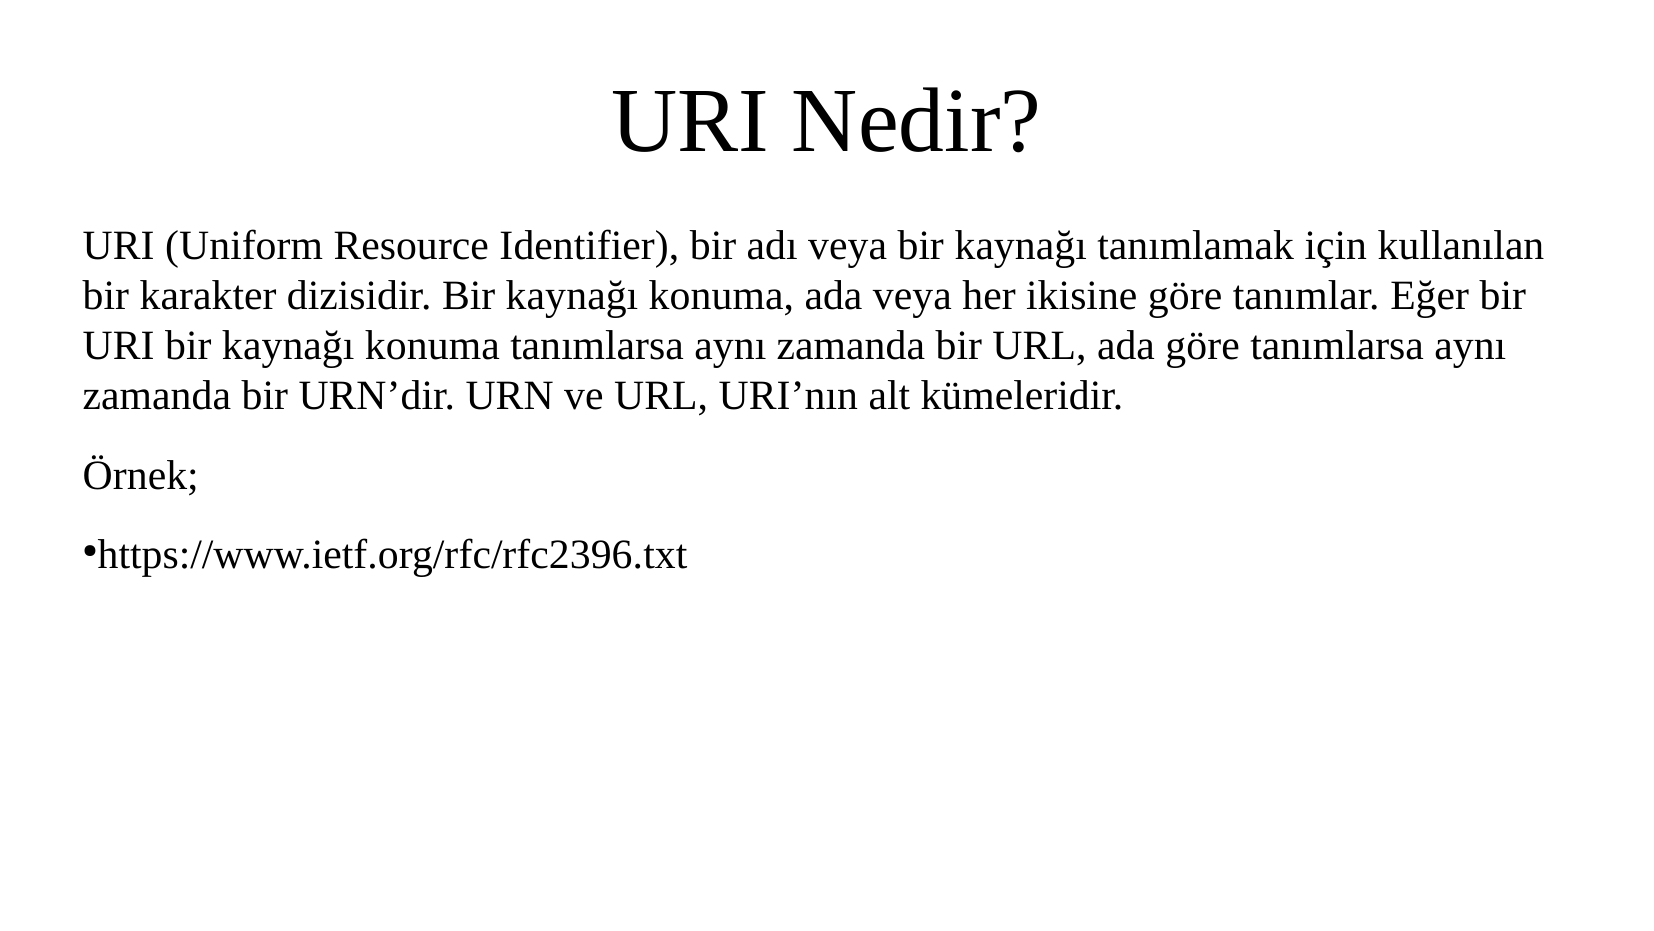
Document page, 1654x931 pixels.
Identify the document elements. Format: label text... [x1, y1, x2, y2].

title URI Nedir? [82, 37, 1571, 193]
list URI (Uniform Resource Identifier), bir adı veya bir kaynağı tanımlamak için kullanılan bir karakter dizisidir. Bir kaynağı konuma, ada veya her ikisine göre tanımlar. Eğer bir URI bir kaynağı konuma tanımlarsa aynı zamanda bir URL, ada göre tanımlarsa aynı zamanda bir URN’dir. URN ve URL, URI’nın alt kümeleridir. Örnek; https://www.ietf.org/rfc/rfc2396.txt [82, 217, 1571, 758]
